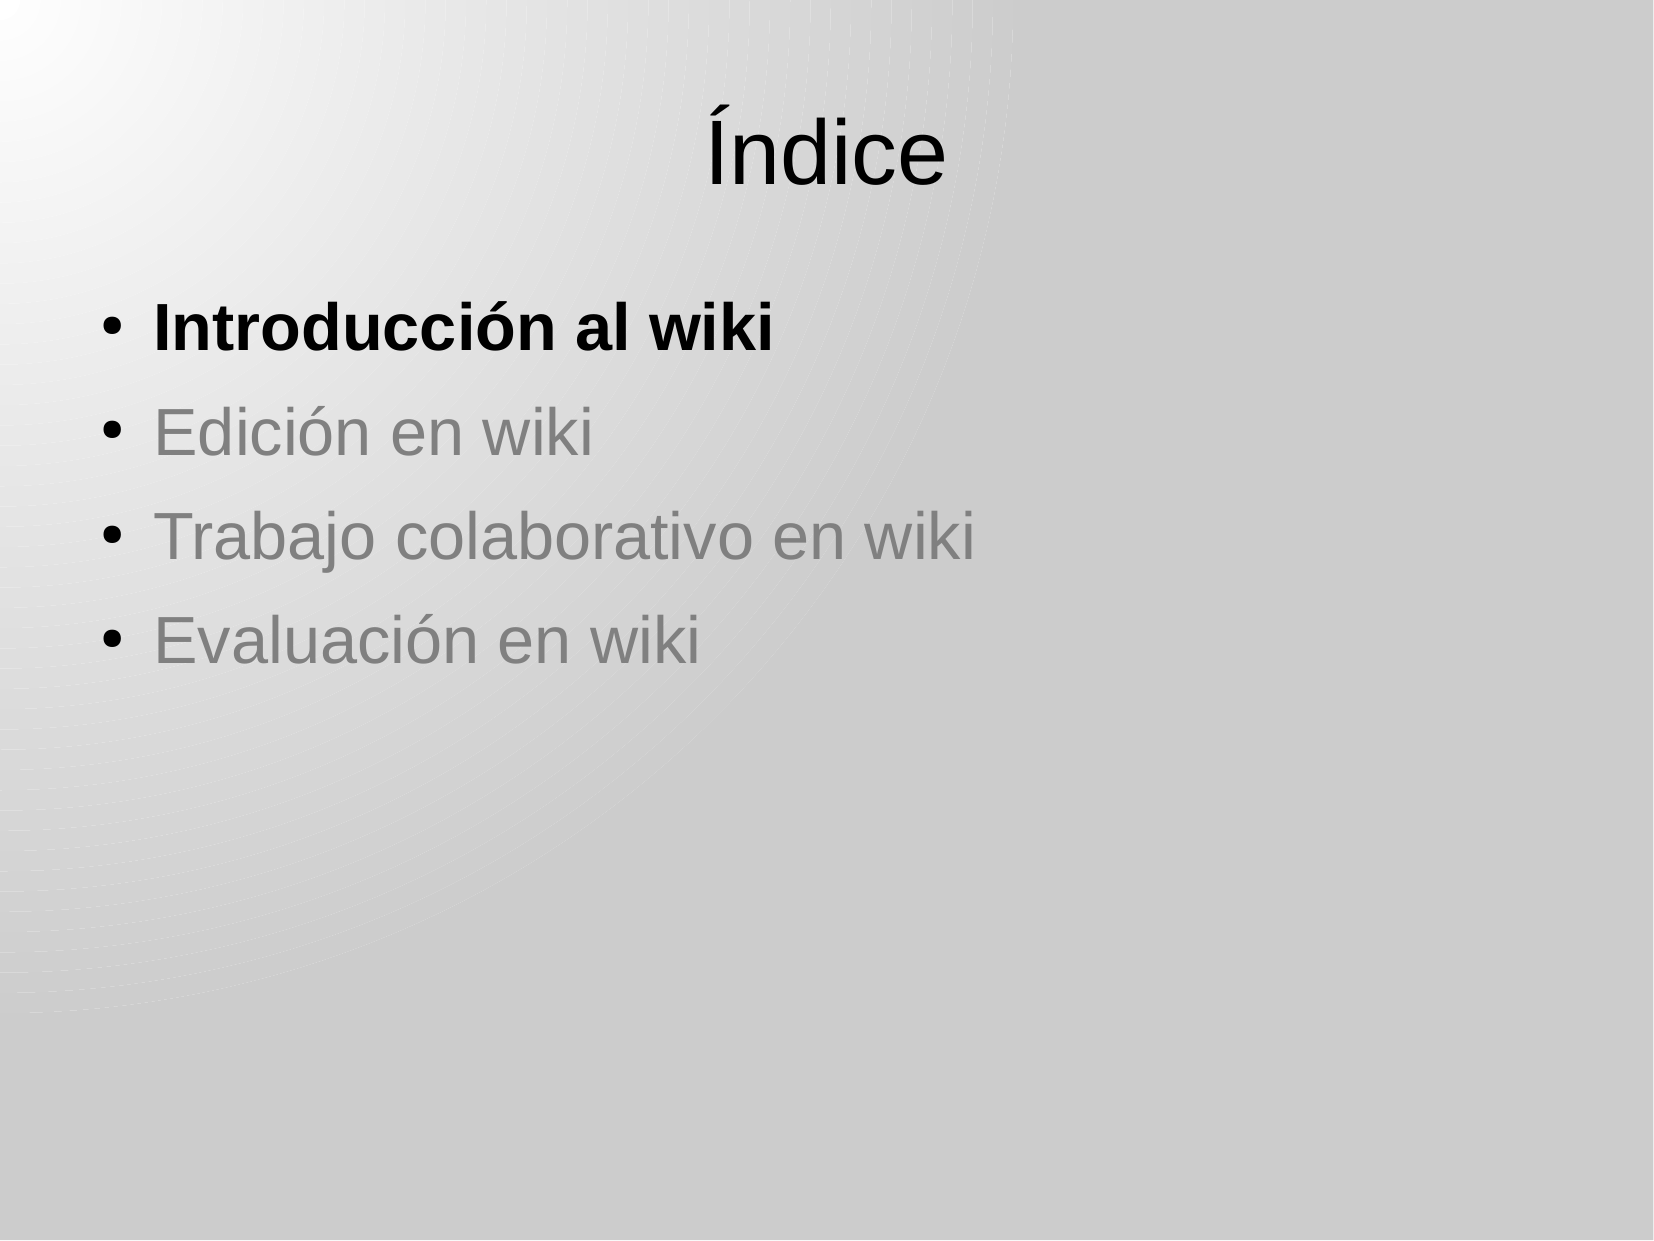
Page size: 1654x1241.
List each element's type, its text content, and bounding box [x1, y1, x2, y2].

list Introducción al wiki Edición en wiki Trabajo colaborativo en wiki Evaluación en wiki [82, 290, 1538, 1109]
title Índice [82, 49, 1571, 257]
